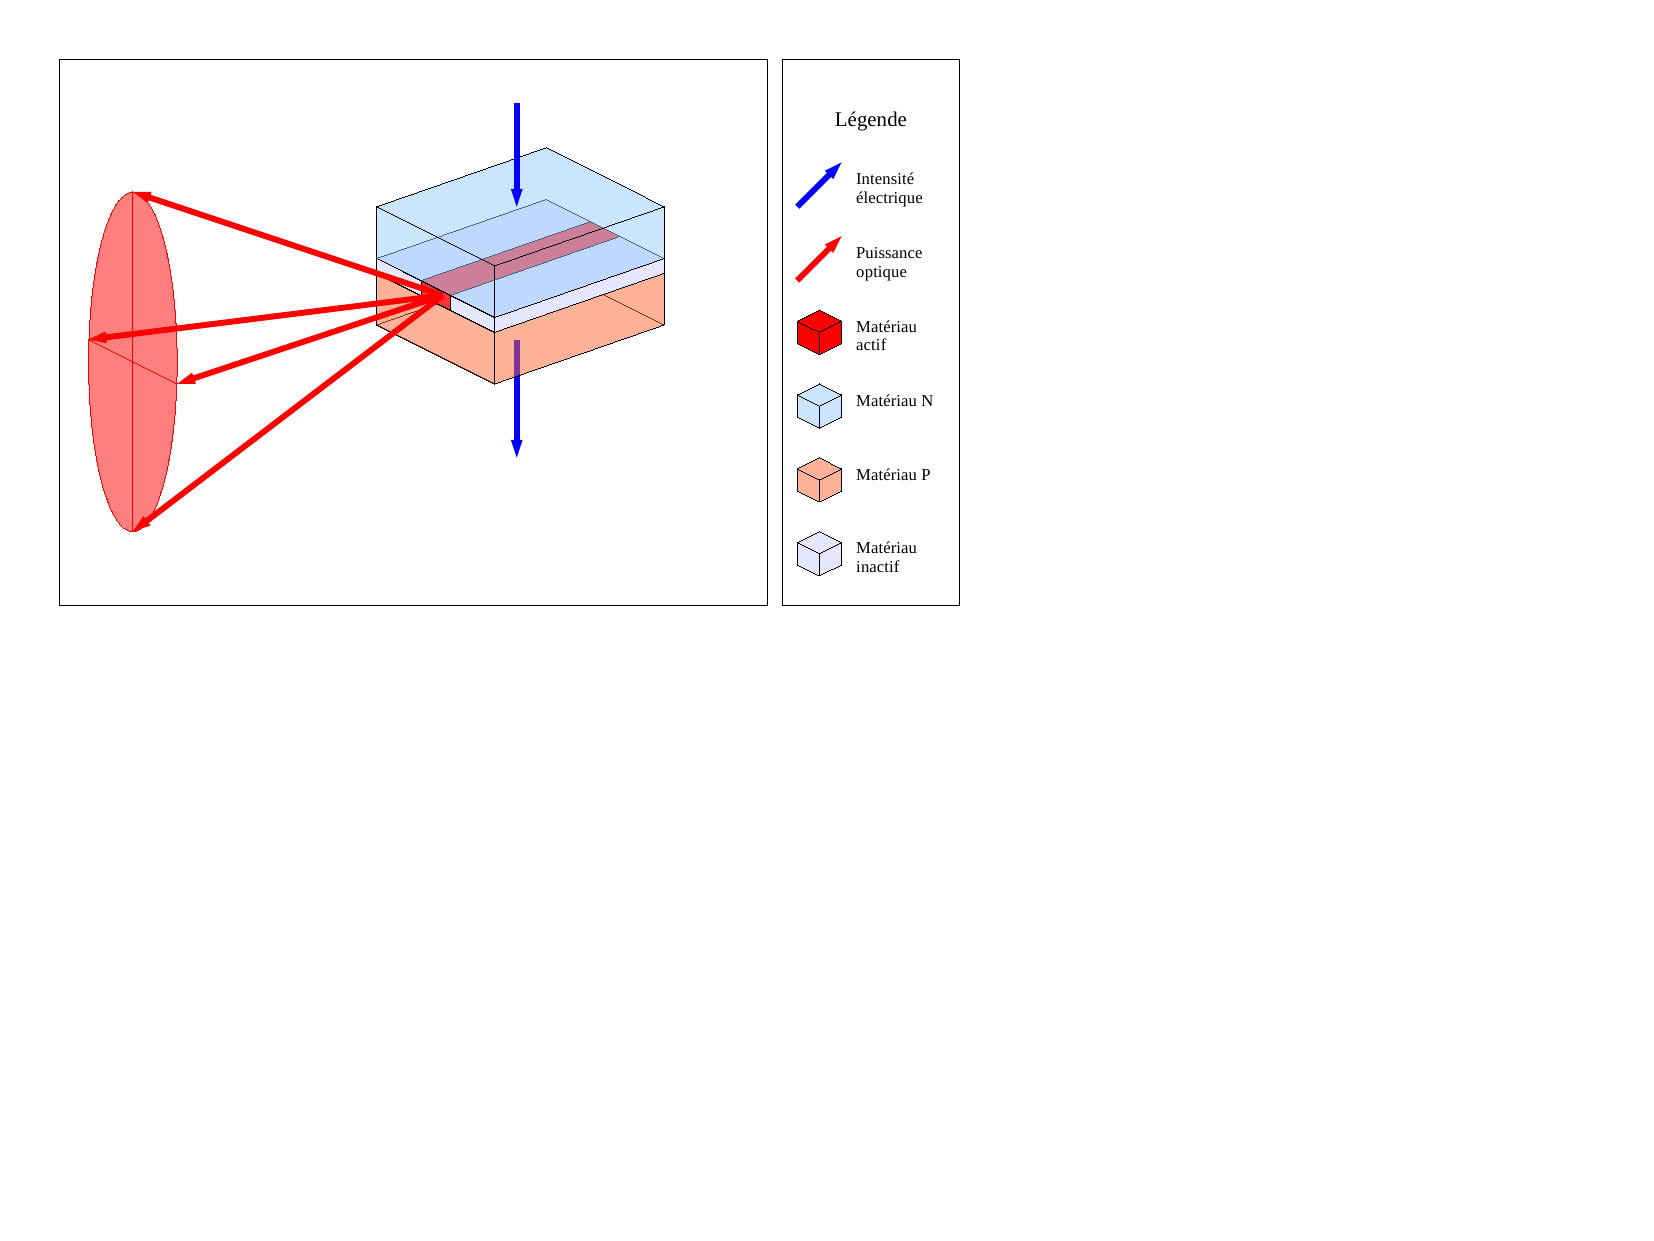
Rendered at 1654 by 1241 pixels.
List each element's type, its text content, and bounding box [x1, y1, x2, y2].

text_box Puissance optique [841, 236, 960, 310]
text_box [797, 531, 841, 576]
text_box [59, 59, 768, 606]
text_box [797, 383, 841, 429]
text_box [797, 457, 841, 502]
text_box Légende [782, 59, 960, 606]
text_box Matériau inactif [841, 531, 960, 606]
text_box [797, 310, 841, 355]
text_box Matériau actif [841, 310, 960, 531]
text_box Intensité électrique [841, 162, 960, 236]
